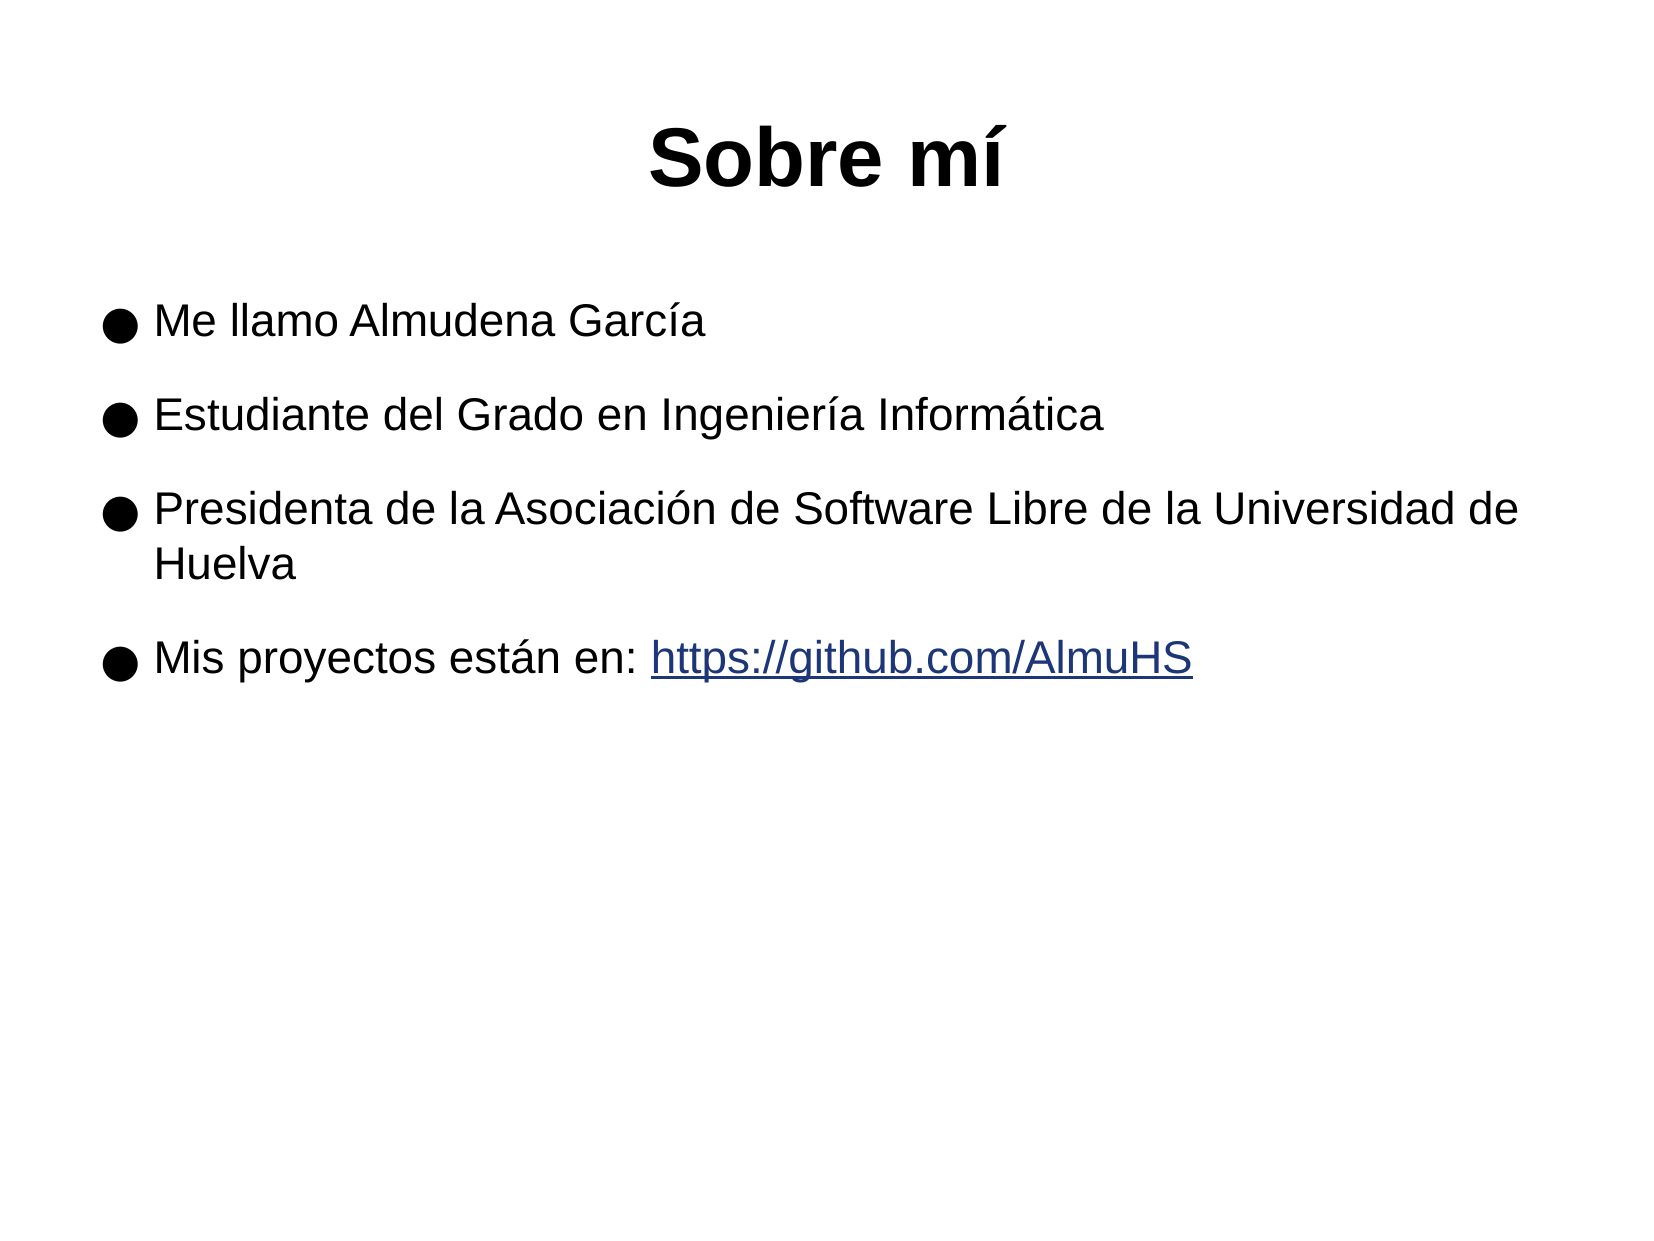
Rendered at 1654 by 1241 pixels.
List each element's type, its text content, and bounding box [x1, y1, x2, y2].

text_box Sobre mí [82, 49, 1571, 257]
text_box Me llamo Almudena García Estudiante del Grado en Ingeniería Informática Presidenta de la Asociación de Software Libre de la Universidad de Huelva Mis proyectos están en: https://github.com/AlmuHS [82, 290, 1571, 1010]
